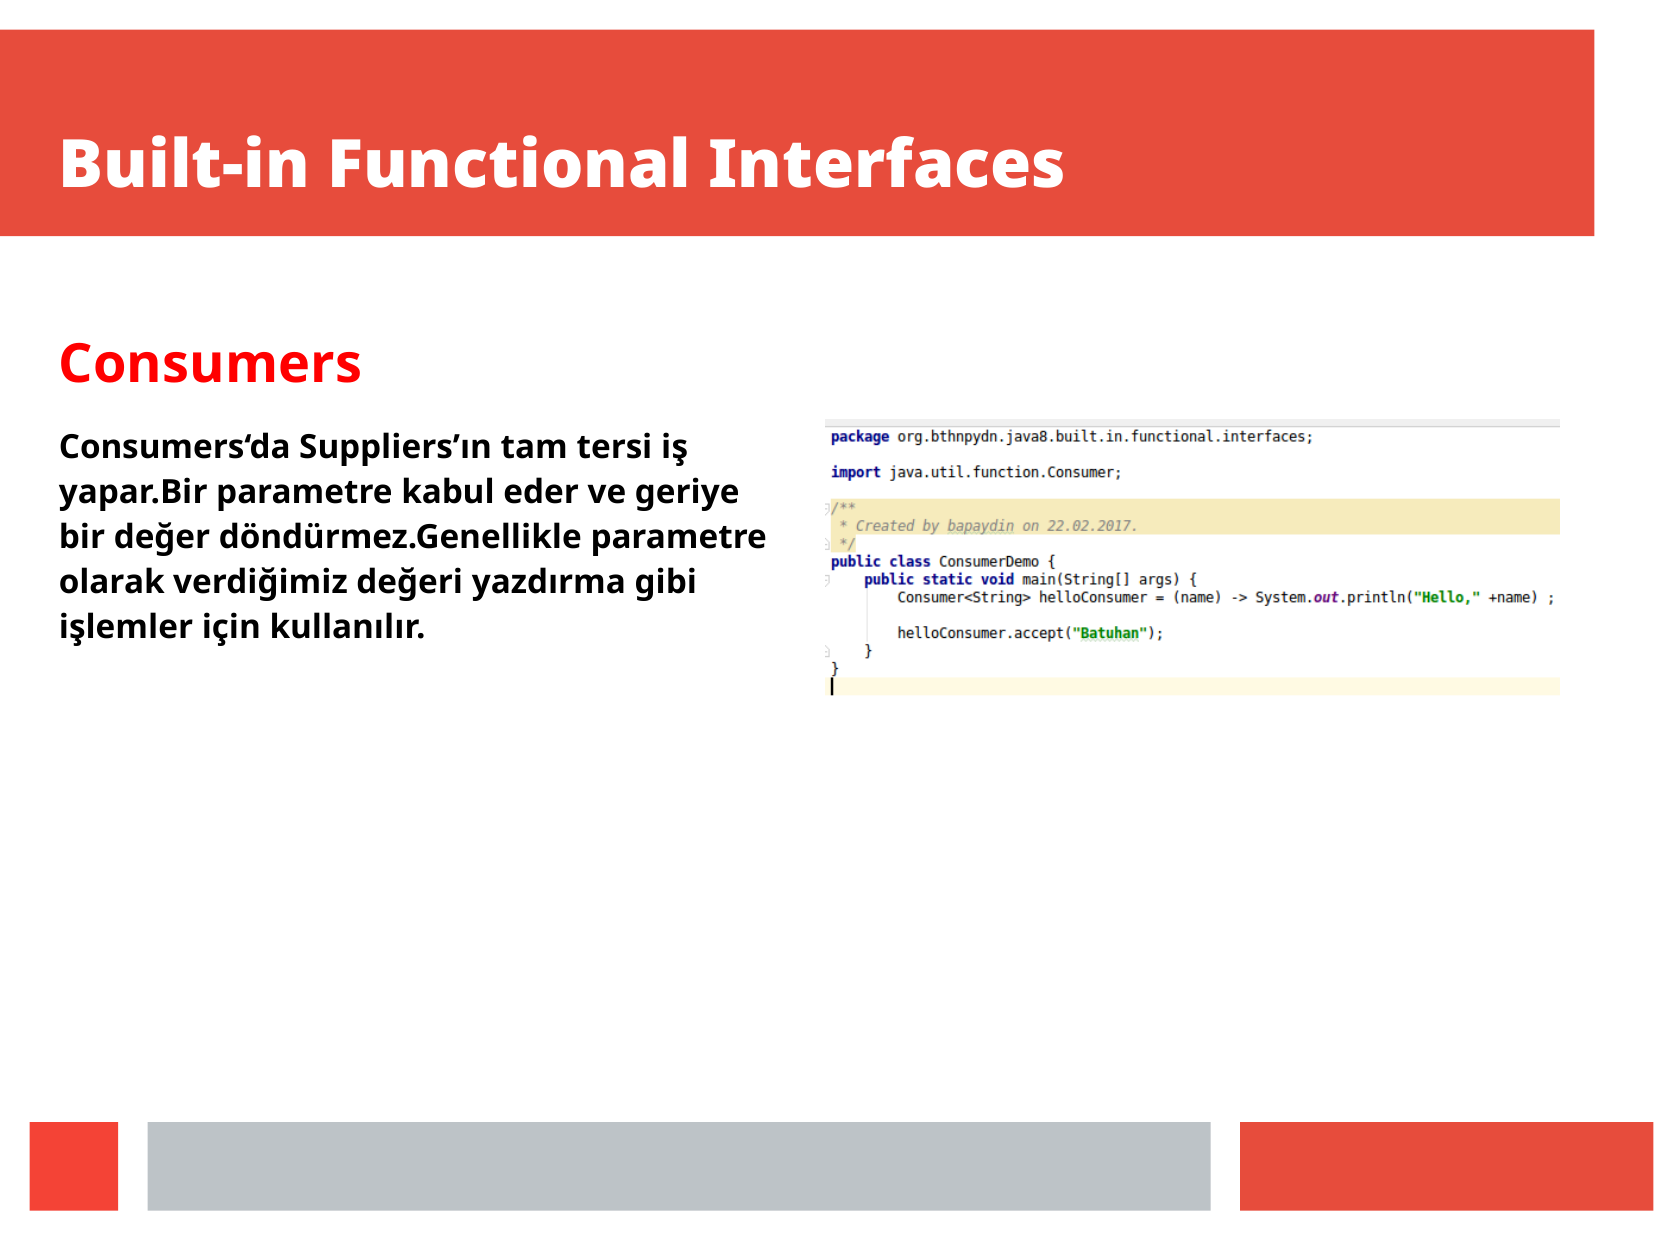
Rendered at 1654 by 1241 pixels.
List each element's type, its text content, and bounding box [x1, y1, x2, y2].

picture [825, 419, 1560, 912]
title Built-in Functional Interfaces [59, 59, 1595, 207]
list Consumers Consumers‘da Suppliers’ın tam tersi iş yapar.Bir parametre kabul eder ve geriye bir değer döndürmez.Genellikle parametre olarak verdiğimiz değeri yazdırma gibi işlemler için kullanılır. [59, 324, 794, 1093]
